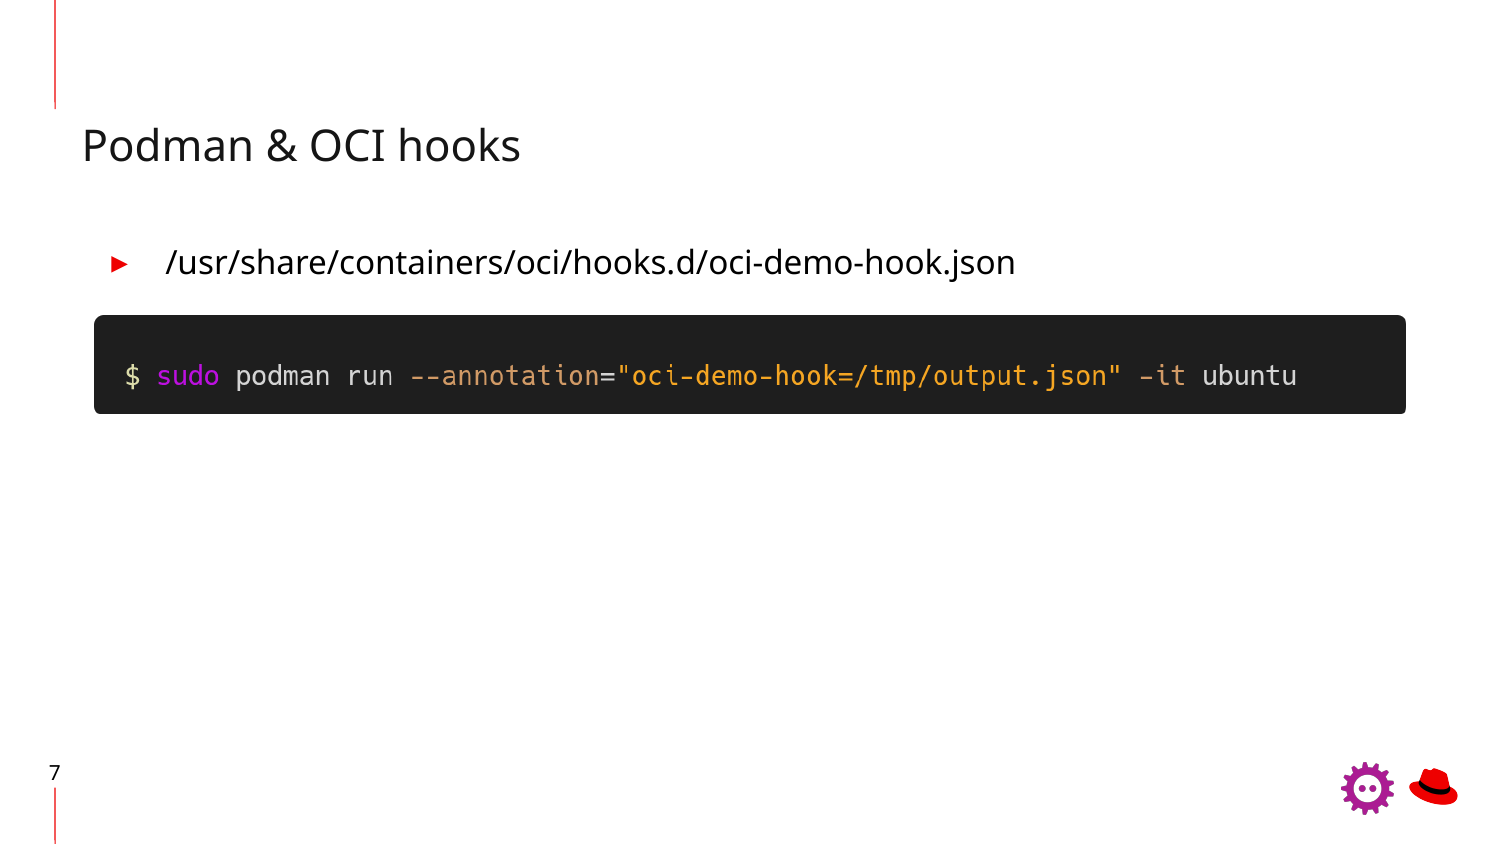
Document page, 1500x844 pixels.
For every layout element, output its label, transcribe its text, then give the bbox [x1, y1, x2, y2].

title Podman & OCI hooks [81, 101, 1044, 153]
text_box /usr/share/containers/oci/hooks.d/oci-demo-hook.json [94, 212, 1063, 297]
picture [94, 314, 1406, 414]
picture [1409, 768, 1458, 805]
slide_number <number> [20, 774, 89, 788]
picture [1341, 762, 1394, 815]
